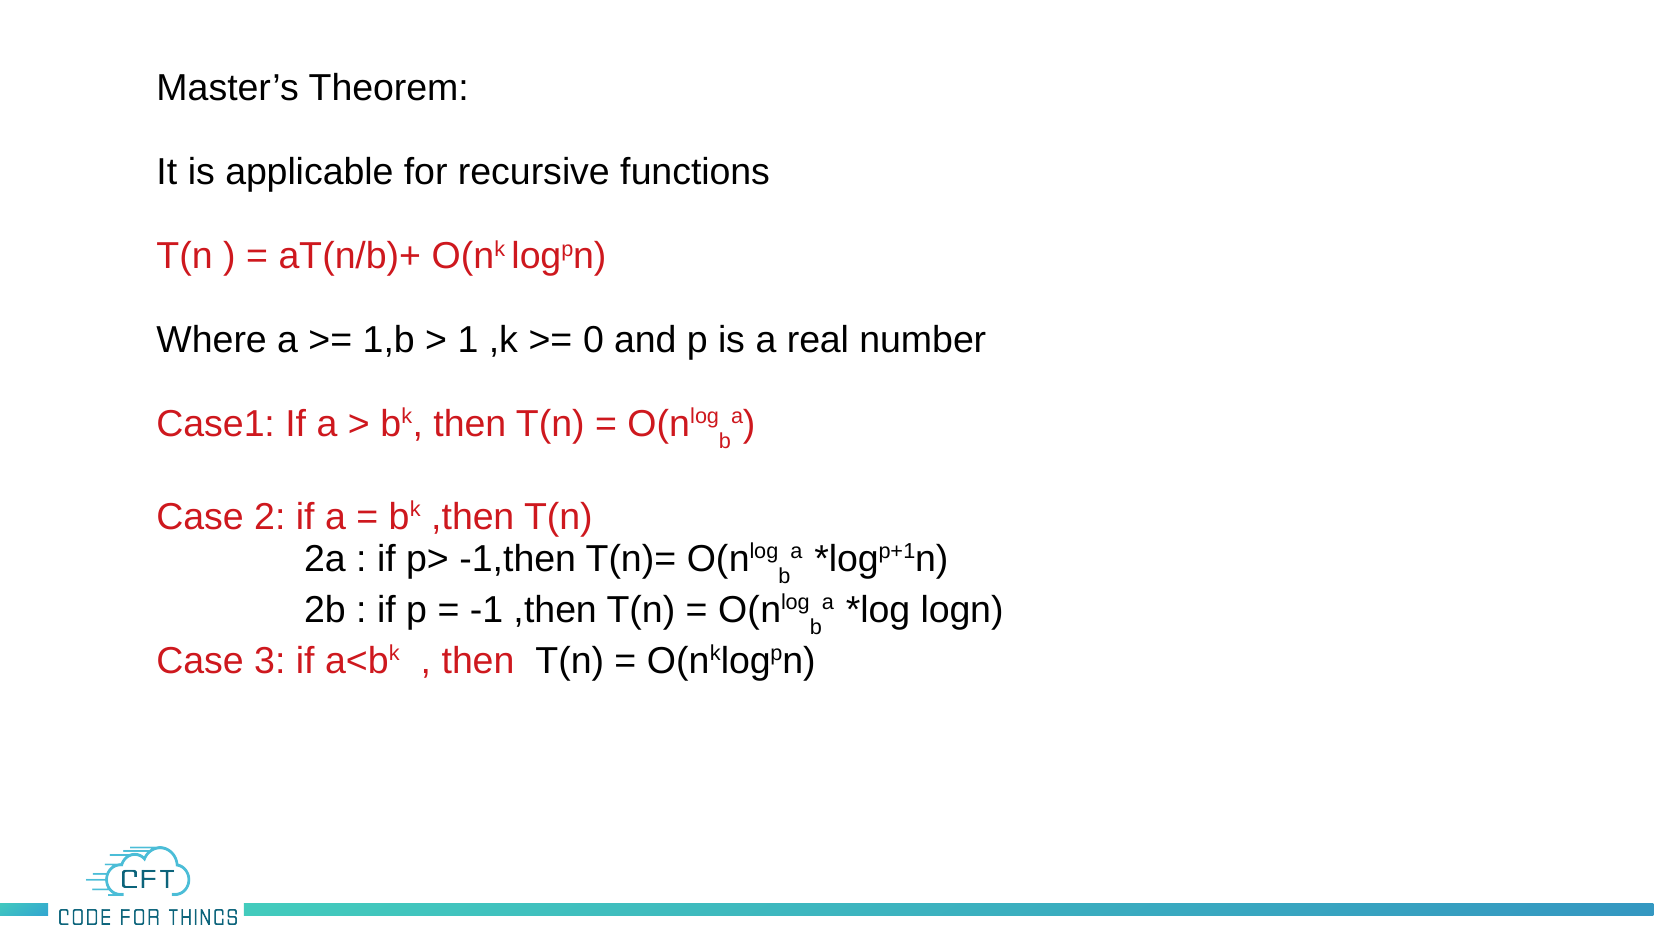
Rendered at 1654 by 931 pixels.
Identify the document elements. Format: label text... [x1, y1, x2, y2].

text_box Master’s Theorem: It is applicable for recursive functions T(n ) = aT(n/b)+ O(nk logpn) Where a >= 1,b > 1 ,k >= 0 and p is a real number Case1: If a > bk, then T(n) = O(nlogba) Case 2: if a = bk ,then T(n) 2a : if p> -1,then T(n)= O(nlogba *logp+1n) 2b : if p = -1 ,then T(n) = O(nlogba *log logn) Case 3: if a<bk , then T(n) = O(nklogpn) [141, 59, 1123, 731]
picture [59, 846, 237, 925]
